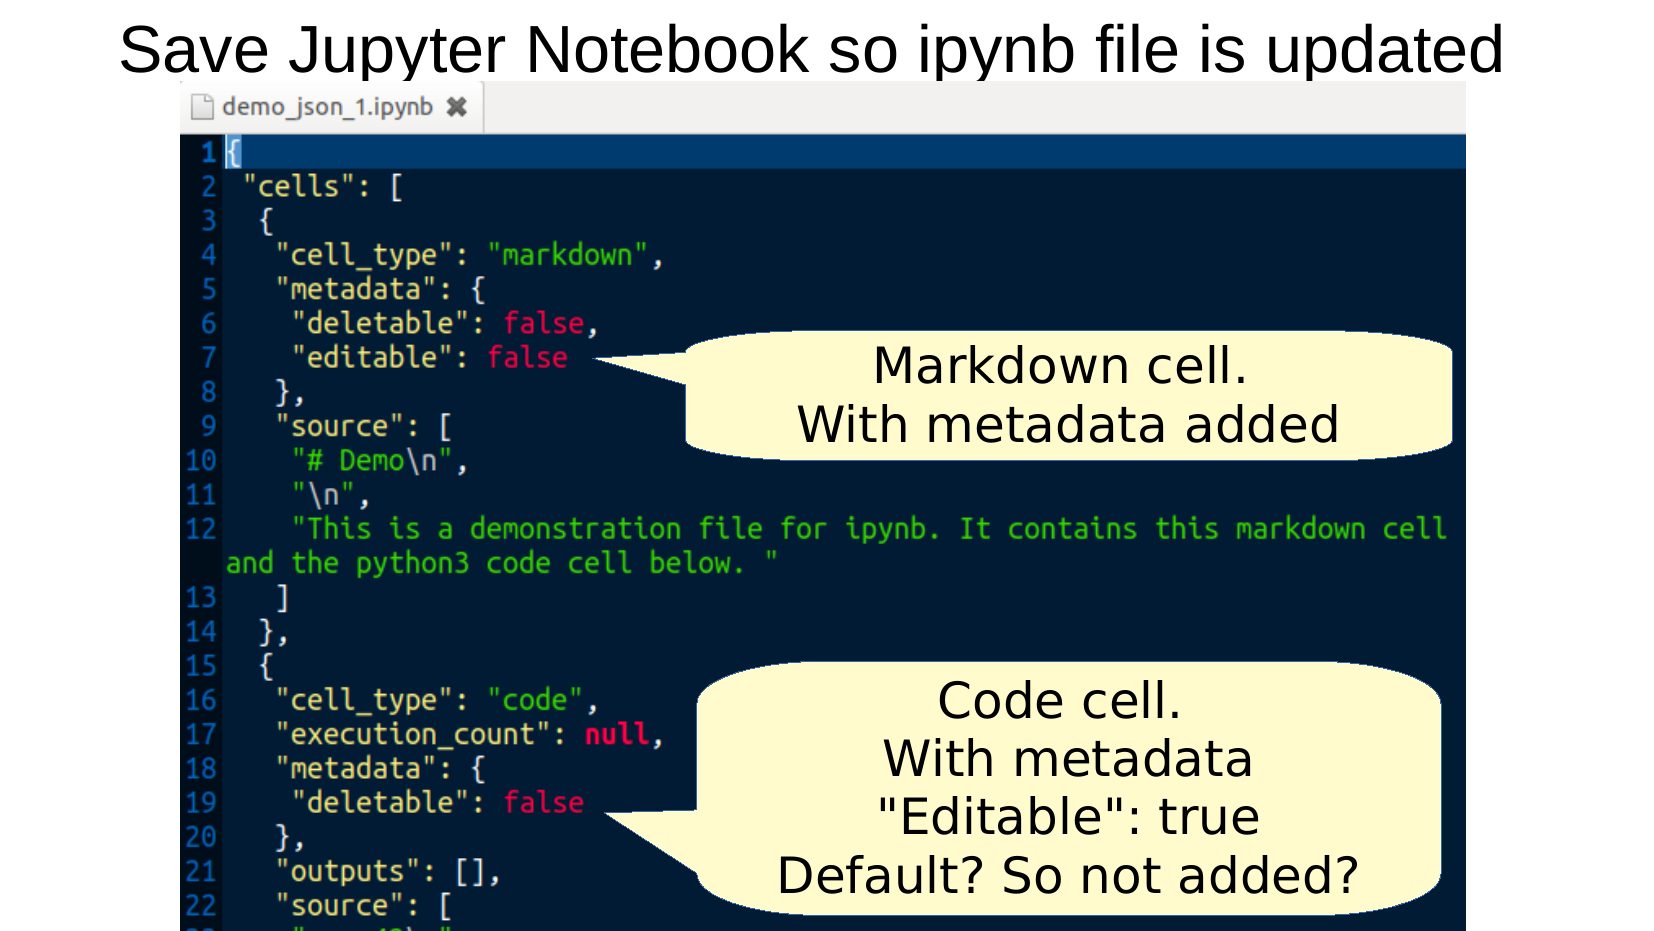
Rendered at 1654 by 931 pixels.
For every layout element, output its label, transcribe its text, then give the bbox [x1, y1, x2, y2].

text_box Markdown cell. With metadata added [592, 330, 1453, 461]
text_box Save Jupyter Notebook so ipynb file is updated [82, 5, 1571, 95]
text_box Code cell. With metadata "Editable": true Default? So not added? [604, 661, 1442, 916]
picture [180, 81, 1466, 931]
